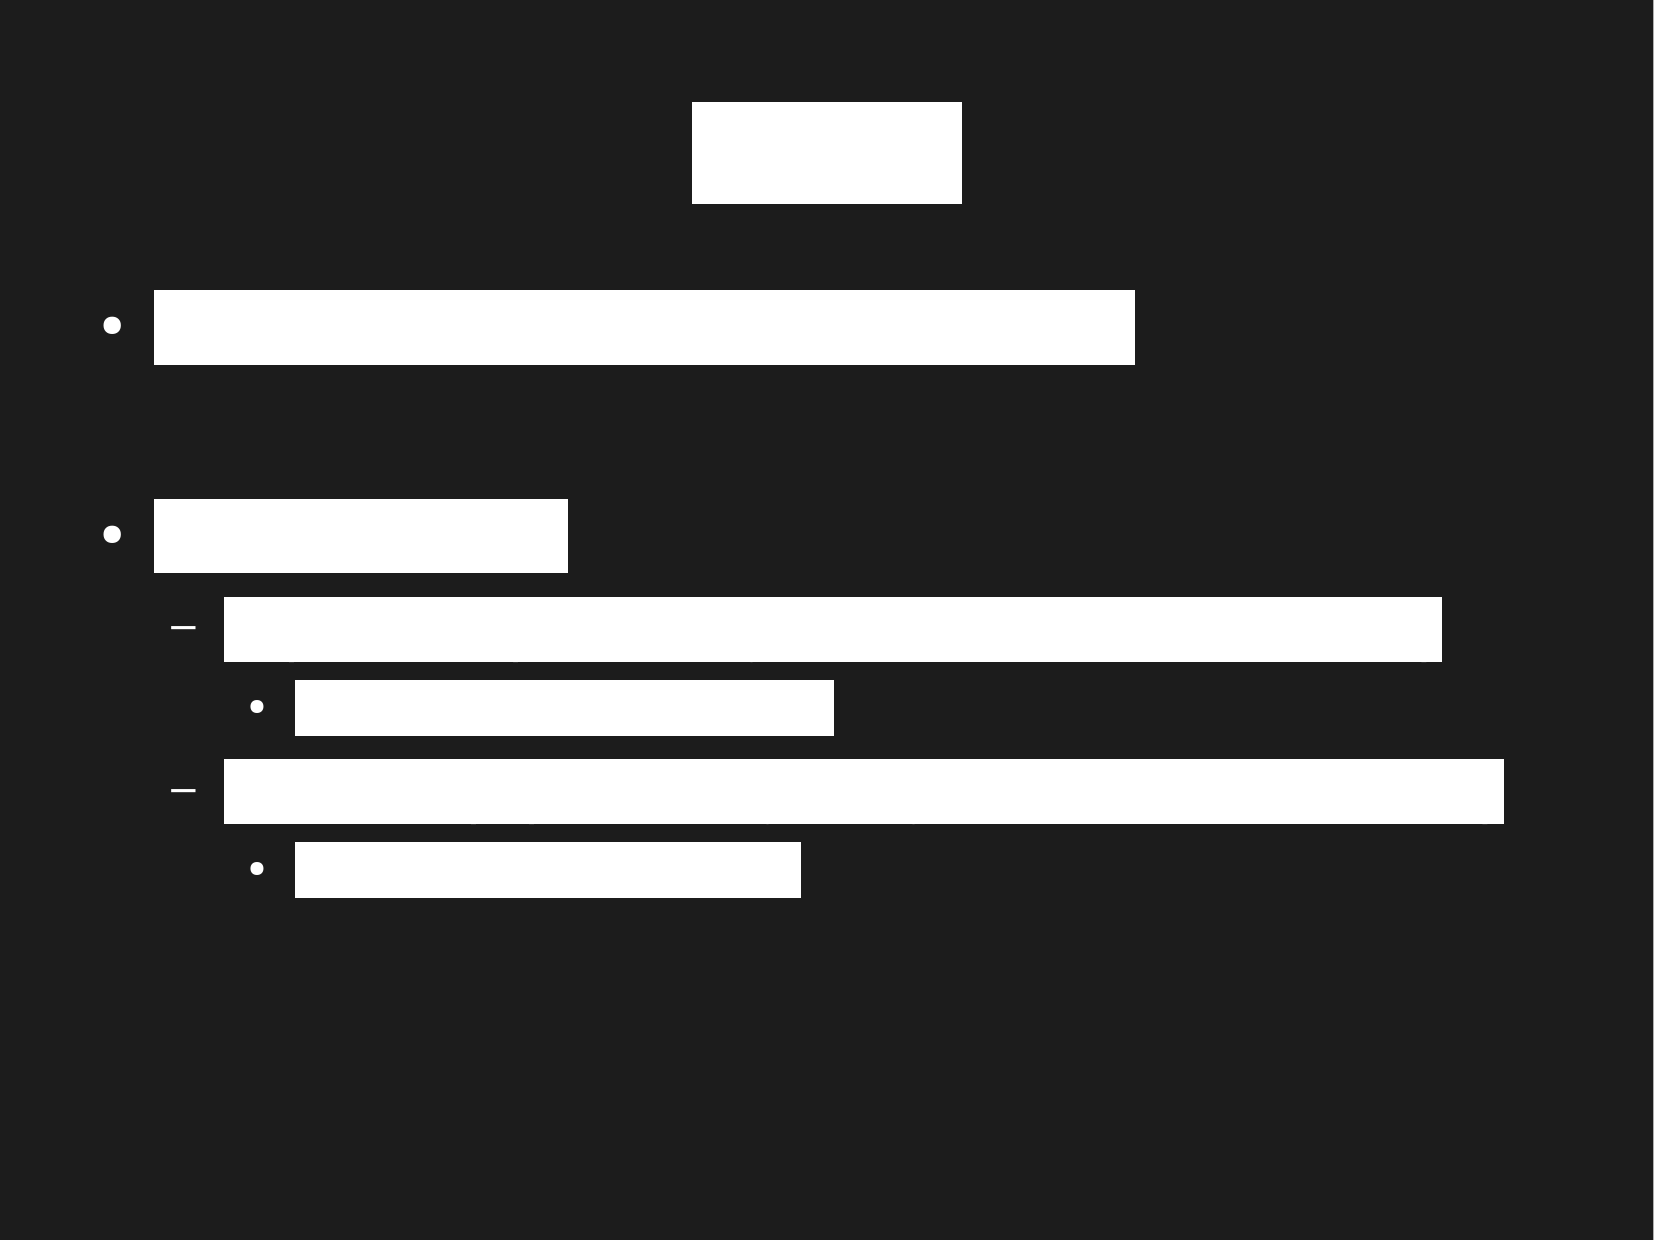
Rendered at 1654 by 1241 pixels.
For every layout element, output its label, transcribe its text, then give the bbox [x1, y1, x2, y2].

list String → *magic* → Syntax Tree Two methods: Top Down (Left-to-right, leftmost derivation, LL) Recursive function calls. Bottom Up (Left-to-right, rightmost derivation, LR) Finite State Automaton [82, 290, 1571, 1010]
title Parser [82, 49, 1571, 257]
